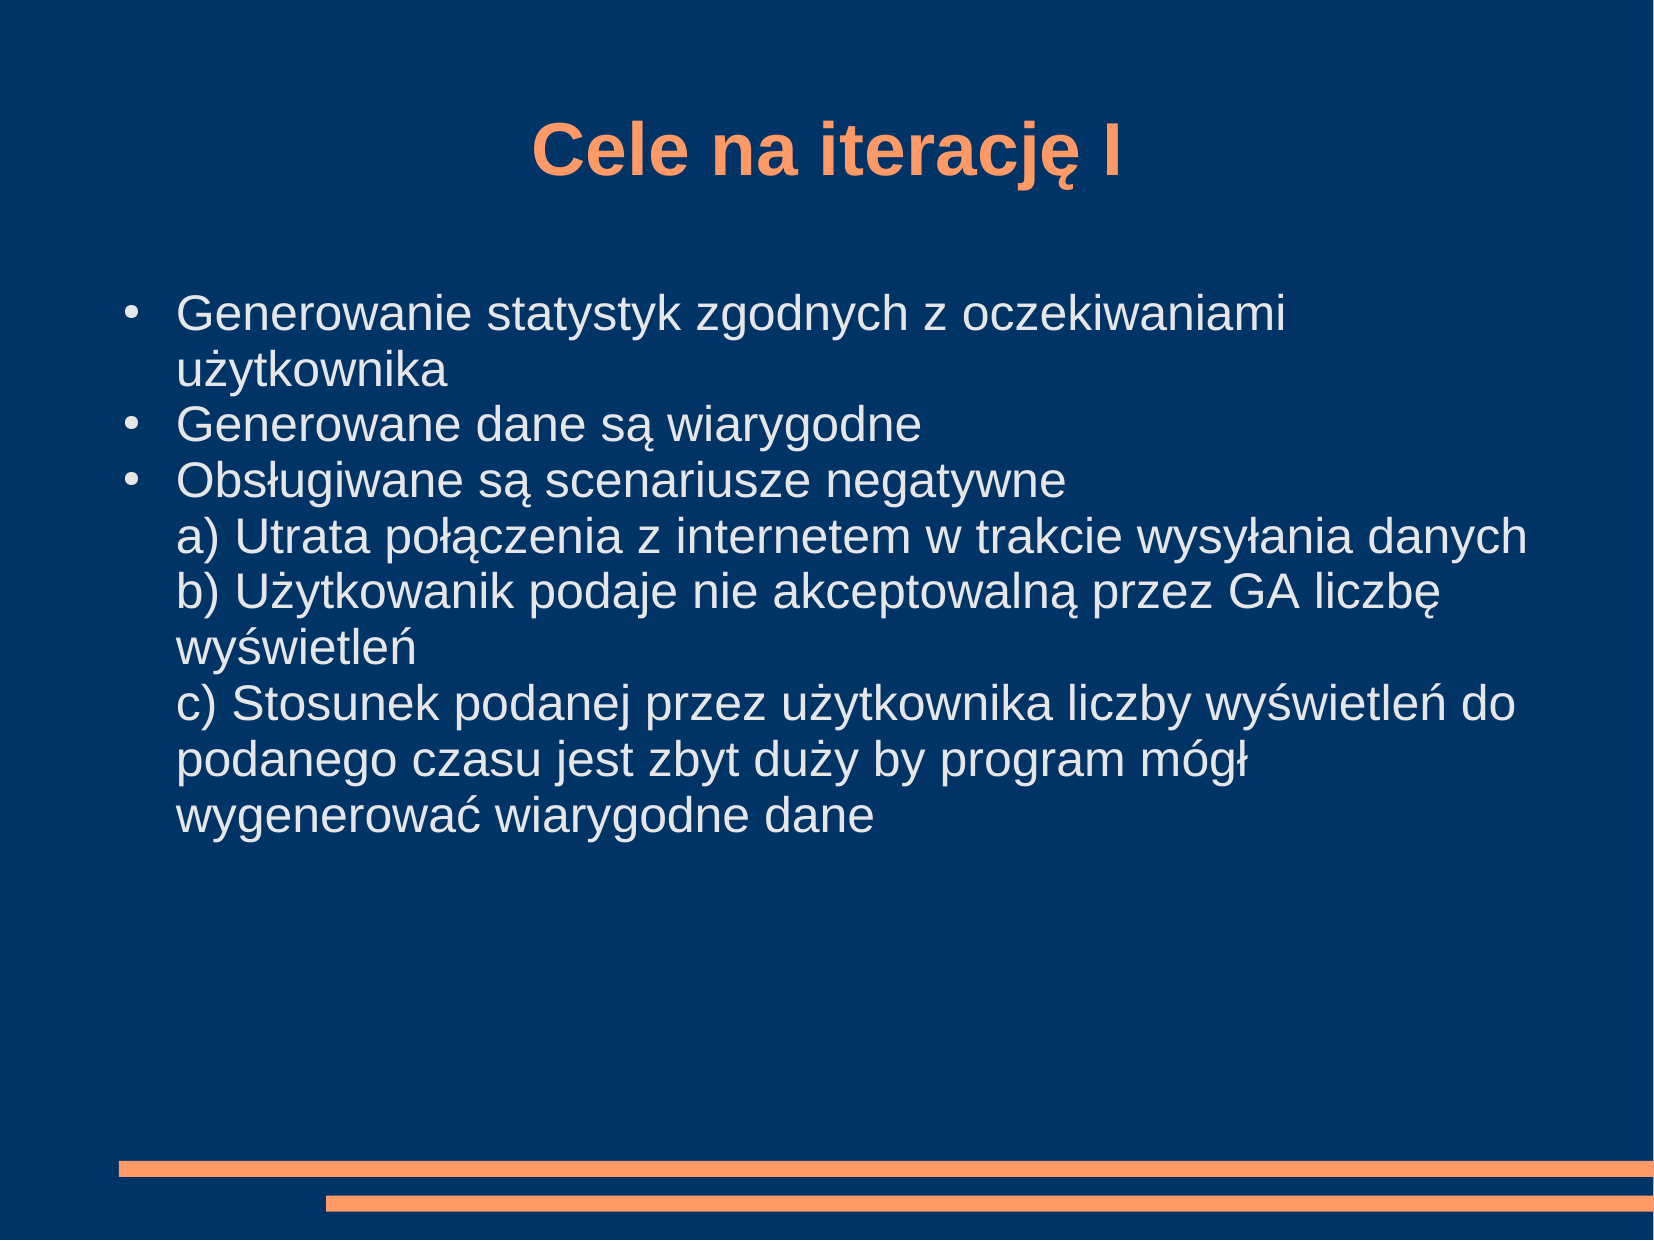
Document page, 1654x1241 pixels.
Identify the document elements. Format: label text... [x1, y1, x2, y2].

list Generowanie statystyk zgodnych z oczekiwaniami użytkownika Generowane dane są wiarygodne Obsługiwane są scenariusze negatywne a) Utrata połączenia z internetem w trakcie wysyłania danych b) Użytkowanik podaje nie akceptowalną przez GA liczbę wyświetleń c) Stosunek podanej przez użytkownika liczby wyświetleń do podanego czasu jest zbyt duży by program mógł wygenerować wiarygodne dane [105, 285, 1545, 1096]
title Cele na iterację I [121, 46, 1534, 254]
